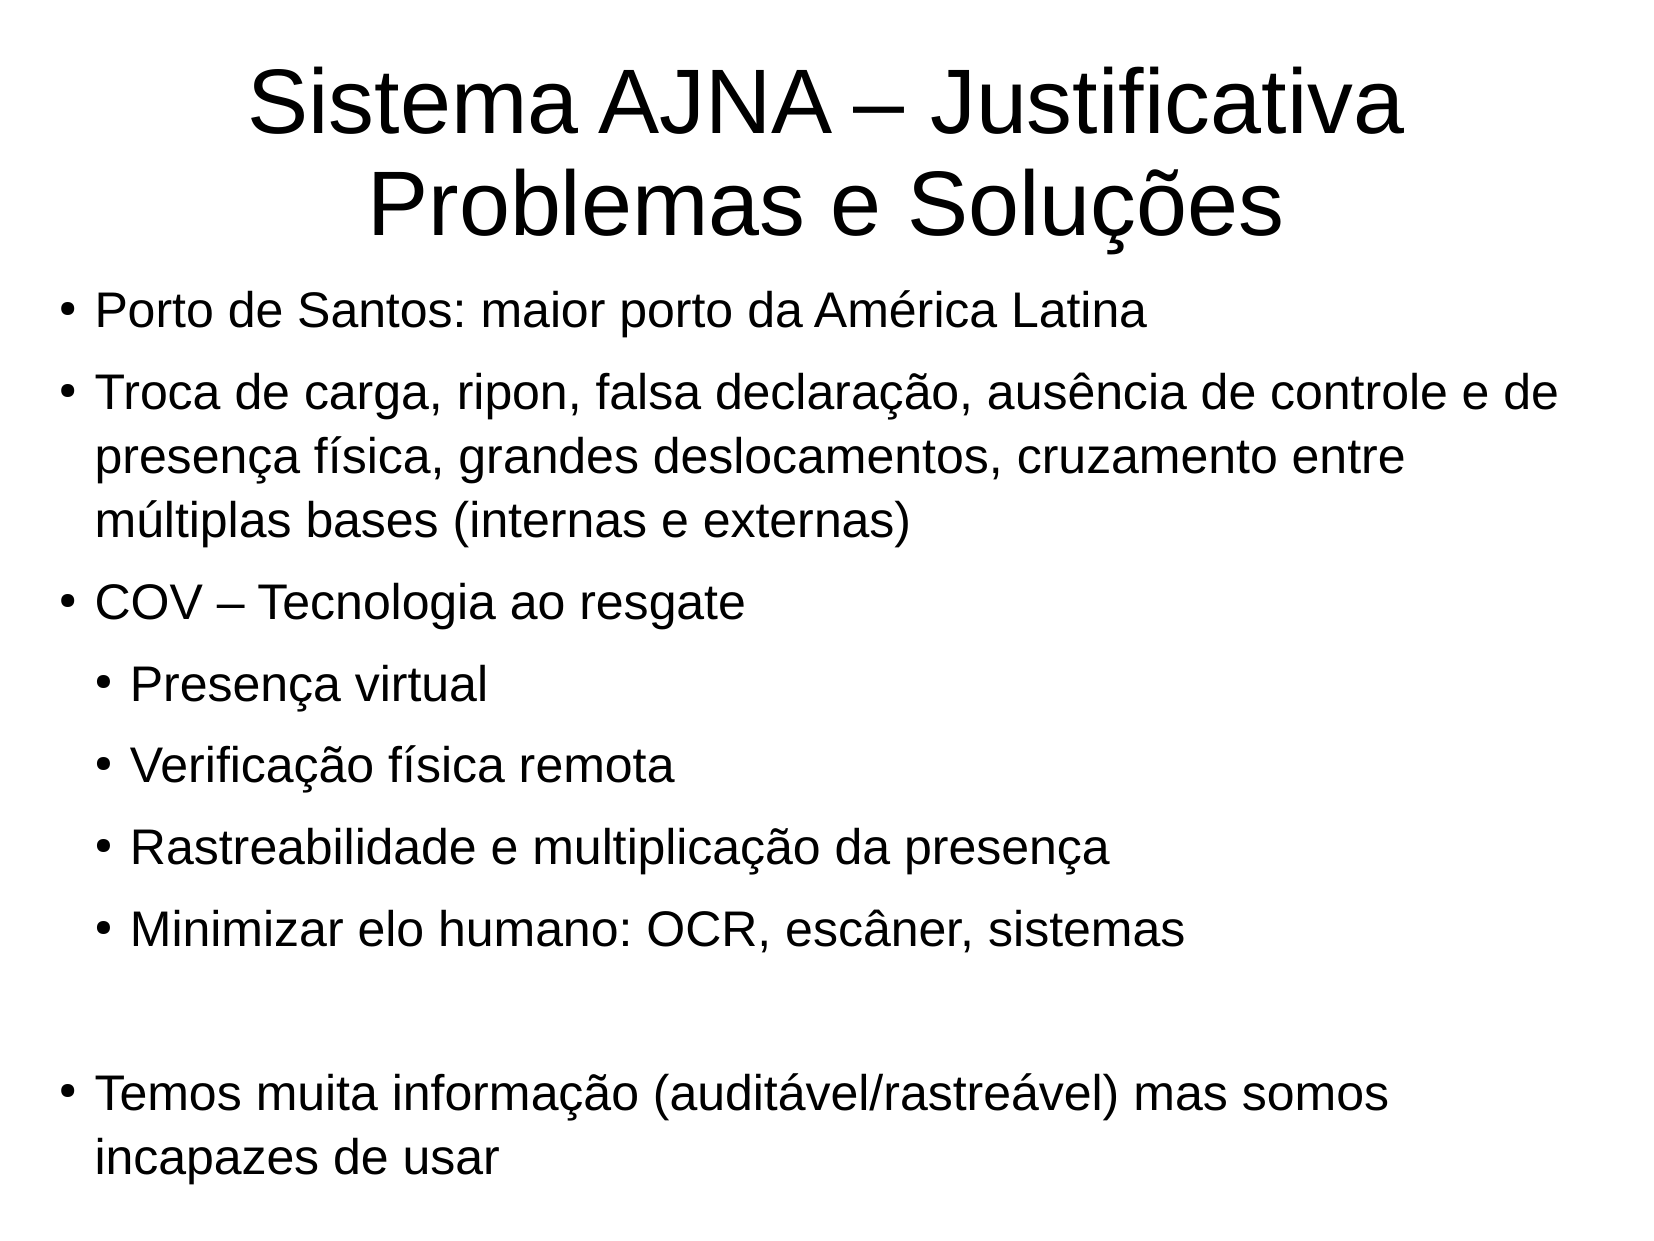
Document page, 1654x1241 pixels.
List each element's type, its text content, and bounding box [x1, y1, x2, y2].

subtitle Porto de Santos: maior porto da América Latina Troca de carga, ripon, falsa declaração, ausência de controle e de presença física, grandes deslocamentos, cruzamento entre múltiplas bases (internas e externas) COV – Tecnologia ao resgate Presença virtual Verificação física remota Rastreabilidade e multiplicação da presença Minimizar elo humano: OCR, escâner, sistemas Temos muita informação (auditável/rastreável) mas somos incapazes de usar [59, 278, 1571, 1181]
title Sistema AJNA – Justificativa Problemas e Soluções [82, 49, 1571, 257]
